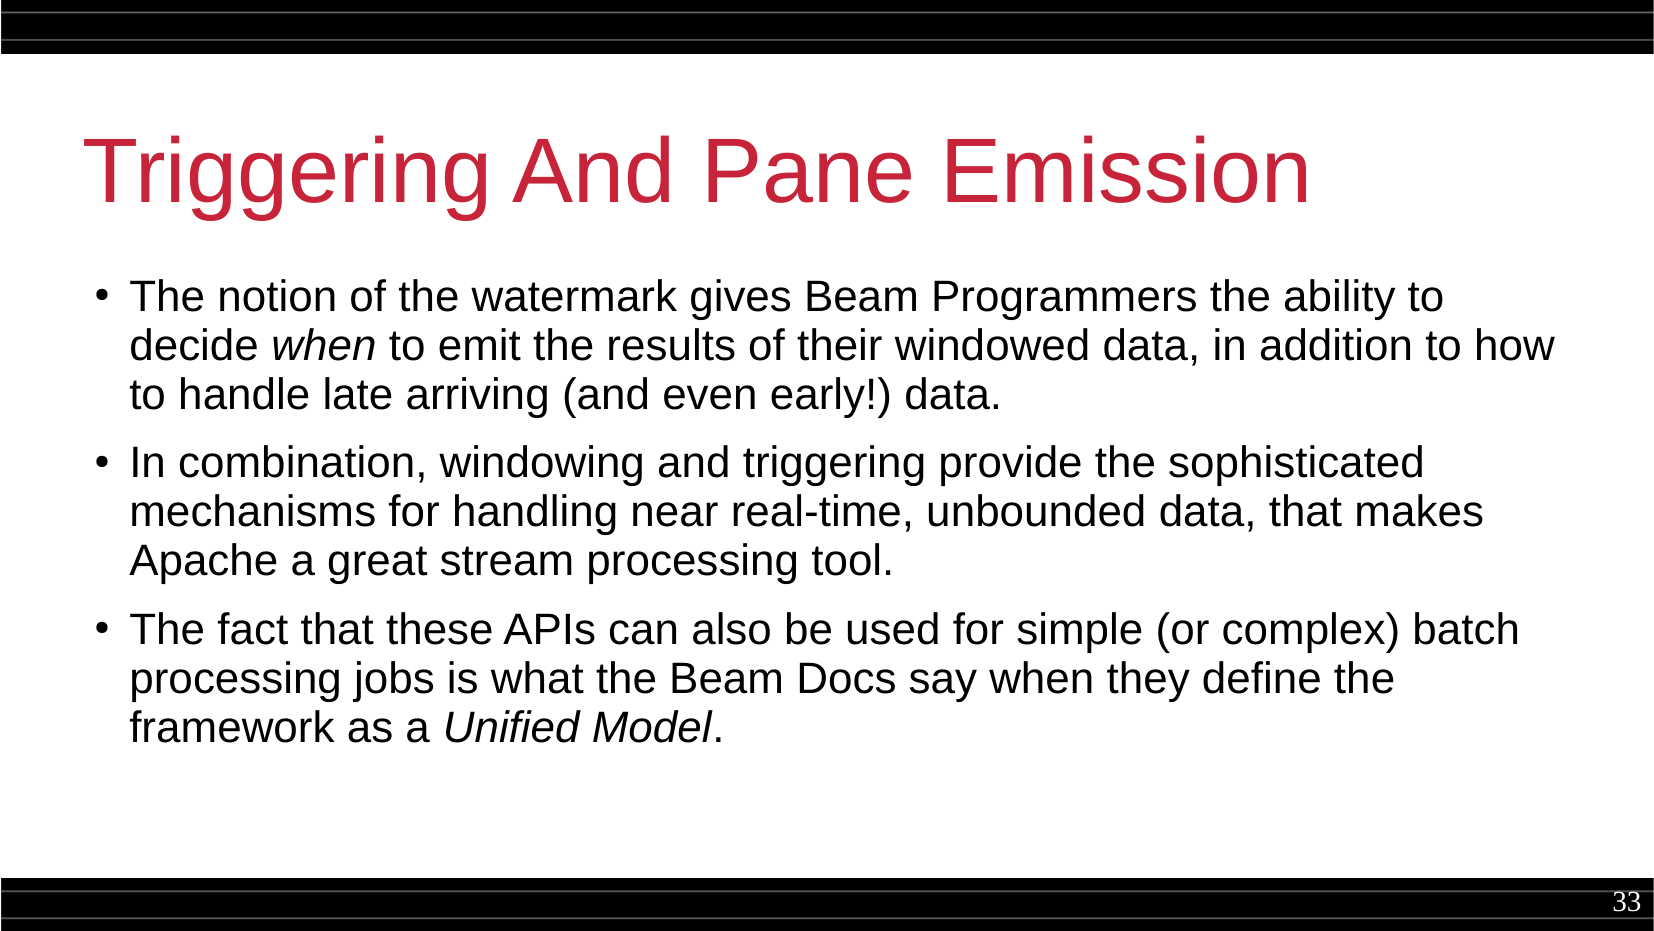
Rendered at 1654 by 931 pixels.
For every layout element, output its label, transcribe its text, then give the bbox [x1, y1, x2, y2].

picture [1, 878, 1654, 931]
title Triggering And Pane Emission [82, 92, 1571, 249]
list The notion of the watermark gives Beam Programmers the ability to decide when to emit the results of their windowed data, in addition to how to handle late arriving (and even early!) data. In combination, windowing and triggering provide the sophisticated mechanisms for handling near real-time, unbounded data, that makes Apache a great stream processing tool. The fact that these APIs can also be used for simple (or complex) batch processing jobs is what the Beam Docs say when they define the framework as a Unified Model. [82, 271, 1571, 758]
picture [1, 0, 1654, 54]
